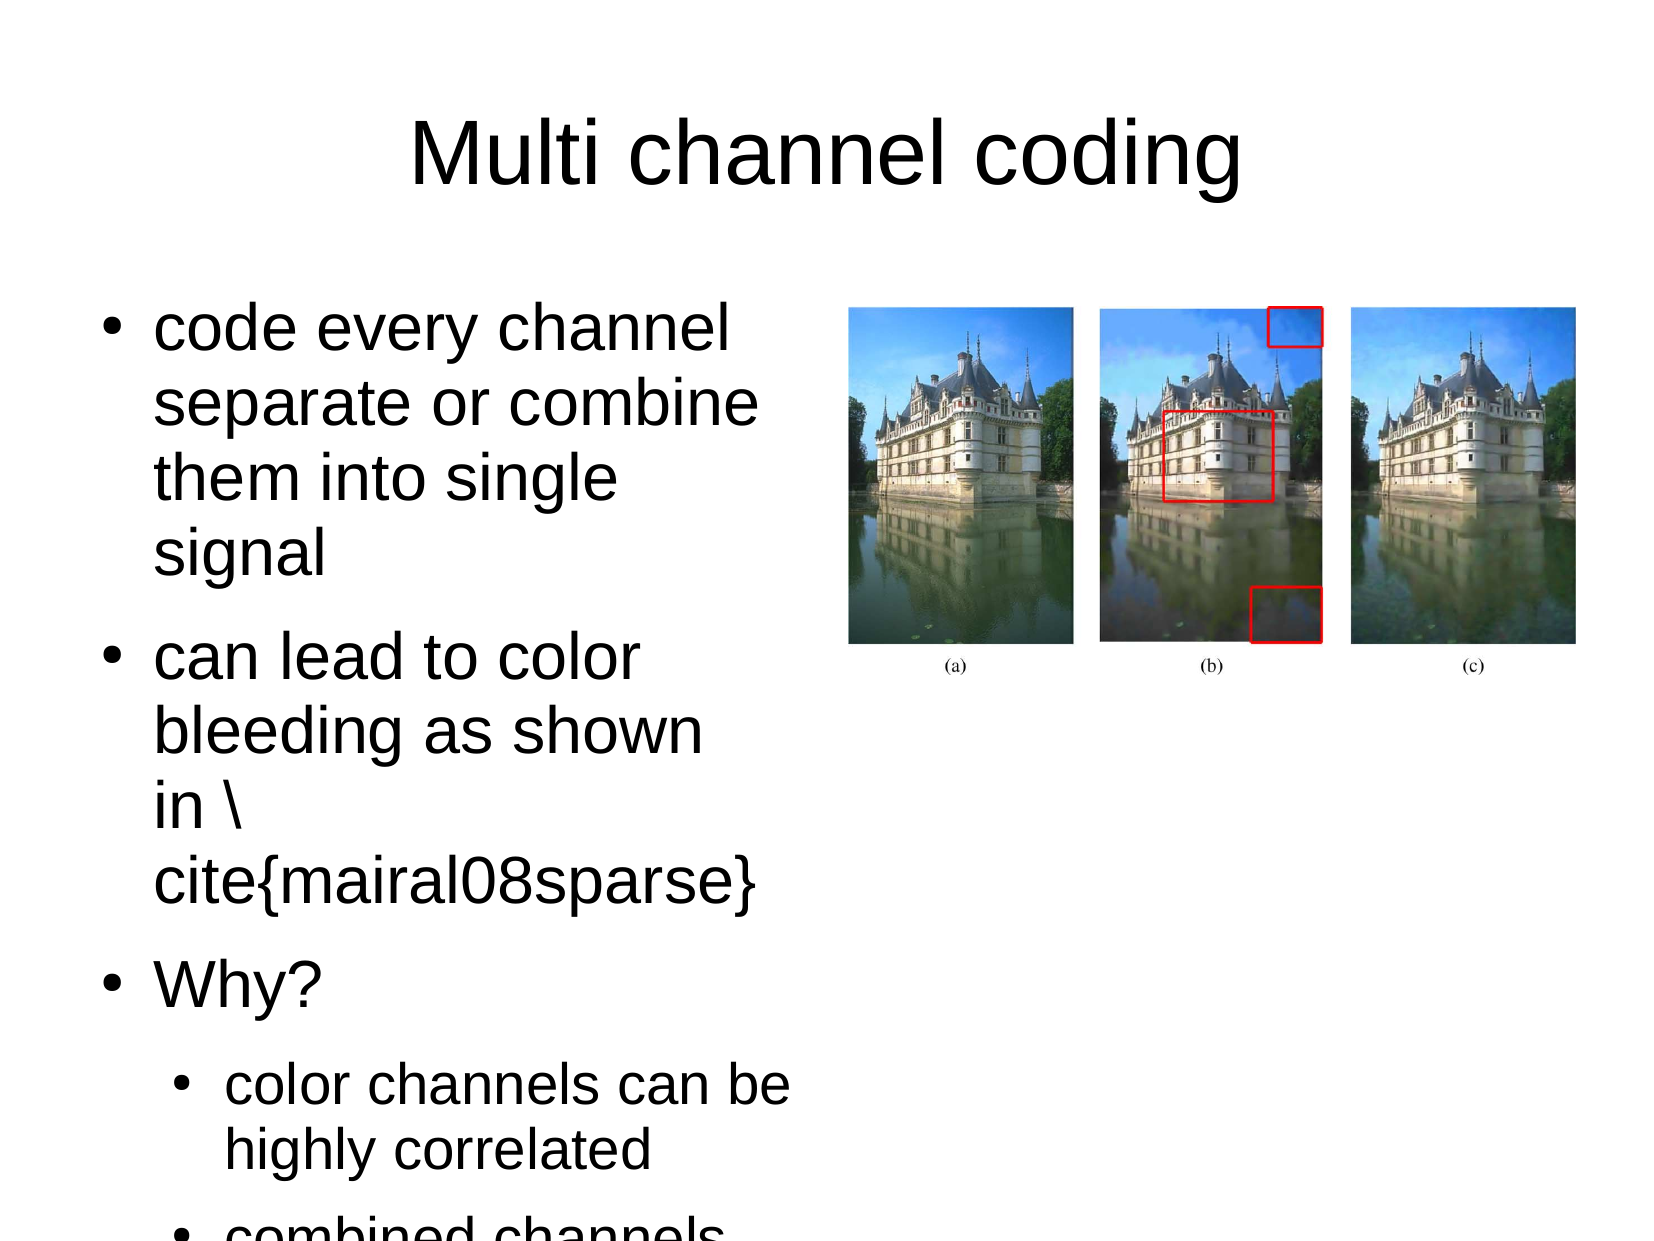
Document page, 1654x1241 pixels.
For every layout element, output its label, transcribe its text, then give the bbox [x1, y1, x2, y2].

picture [848, 306, 1576, 676]
list code every channel separate or combine them into single signal can lead to color bleeding as shown in \cite{mairal08sparse} Why? color channels can be highly correlated combined channels show better results [82, 290, 809, 1241]
title Multi channel coding [82, 49, 1571, 257]
